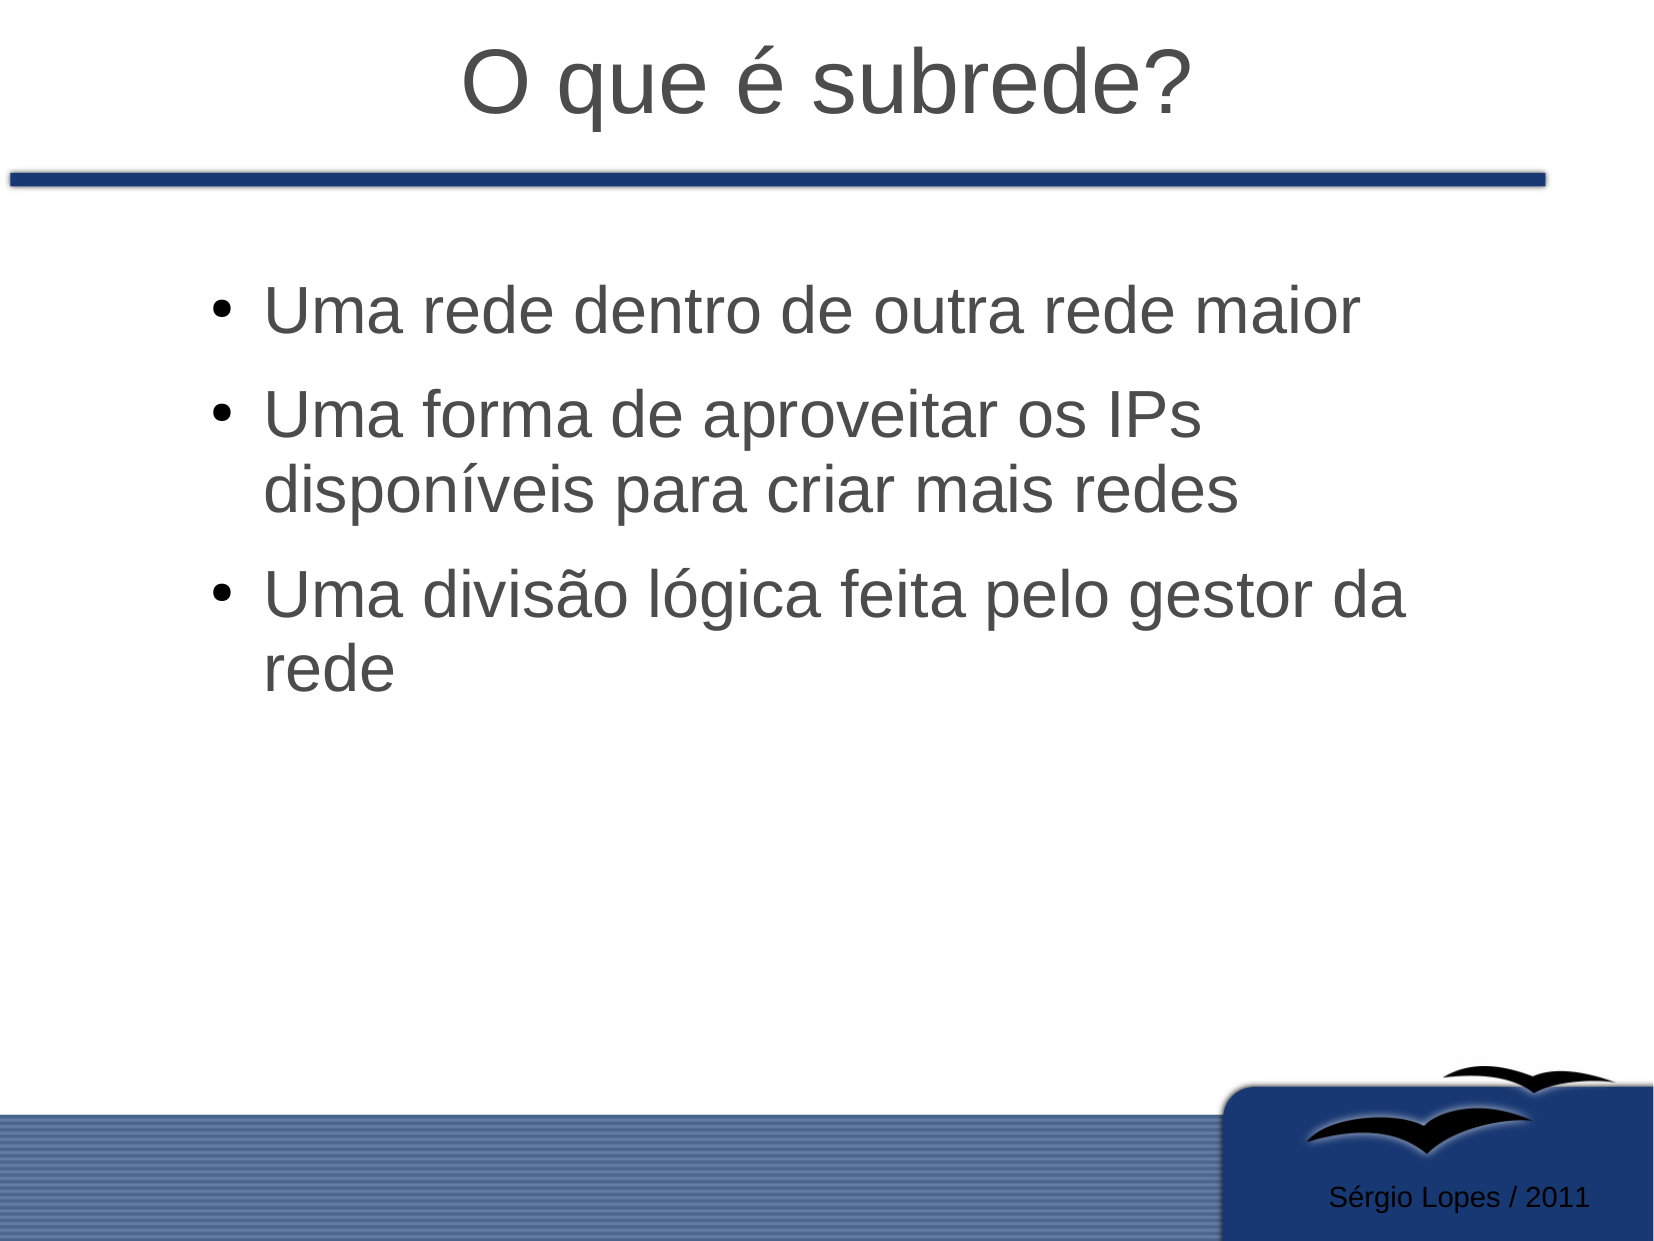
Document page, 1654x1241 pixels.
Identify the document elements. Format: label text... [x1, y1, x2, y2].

list Uma rede dentro de outra rede maior Uma forma de aproveitar os IPs disponíveis para criar mais redes Uma divisão lógica feita pelo gestor da rede [121, 273, 1534, 1056]
picture [0, 0, 1654, 1241]
text_box Sérgio Lopes / 2011 [1328, 1181, 1588, 1214]
title O que é subrede? [121, 0, 1534, 164]
